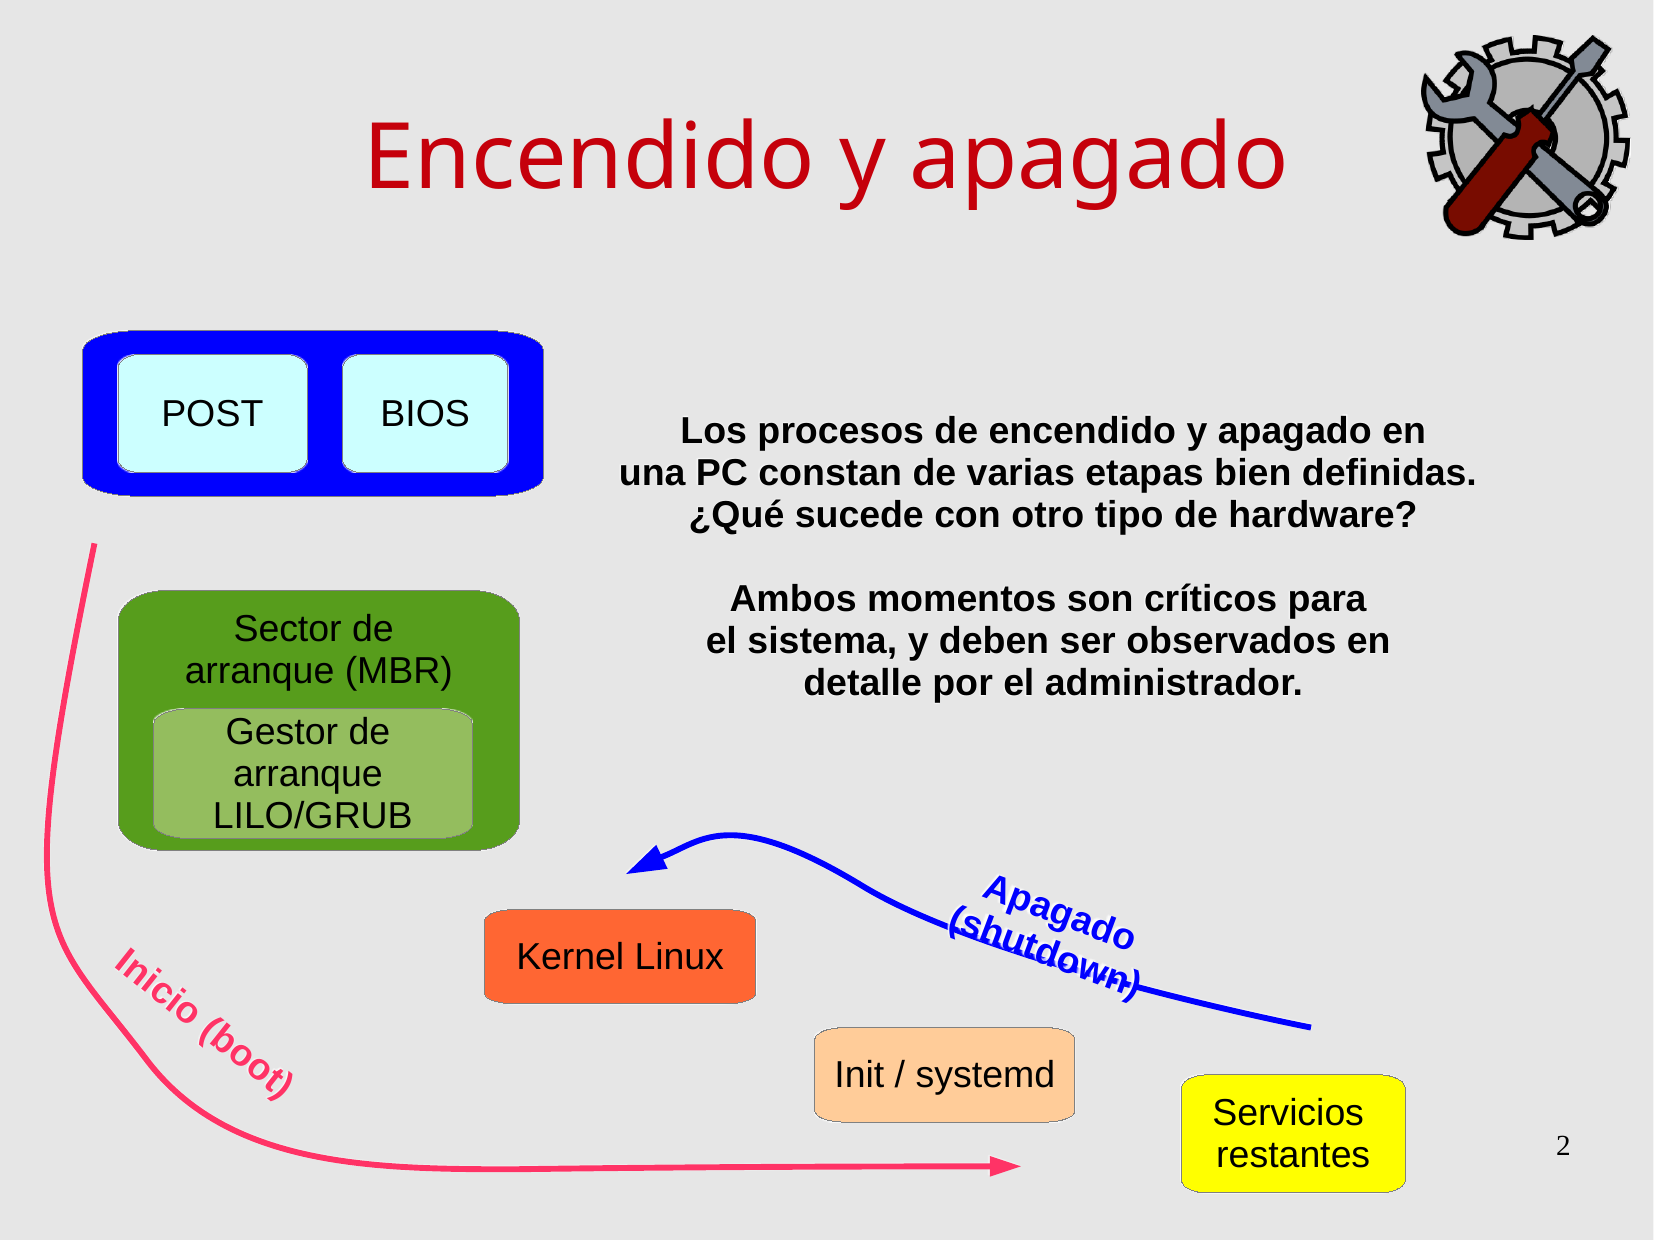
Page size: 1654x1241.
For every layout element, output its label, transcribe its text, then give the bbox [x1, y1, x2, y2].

text_box Sector de arranque (MBR) [118, 590, 520, 851]
title Encendido y apagado [82, 49, 1571, 257]
text_box [82, 330, 544, 497]
text_box Init / systemd [814, 1027, 1075, 1123]
text_box Apagado (shutdown) [862, 814, 1259, 1010]
text_box Inicio (boot) [91, 925, 319, 1123]
picture [1421, 35, 1630, 240]
text_box Los procesos de encendido y apagado en una PC constan de varias etapas bien definidas. ¿Qué sucede con otro tipo de hardware? Ambos momentos son críticos para el sistema, y deben ser observados en detalle por el administrador. [604, 402, 1504, 712]
text_box POST [118, 354, 308, 473]
text_box BIOS [342, 354, 508, 473]
text_box Kernel Linux [484, 909, 756, 1004]
text_box Gestor de arranque LILO/GRUB [153, 708, 473, 839]
text_box Servicios restantes [1181, 1074, 1406, 1193]
